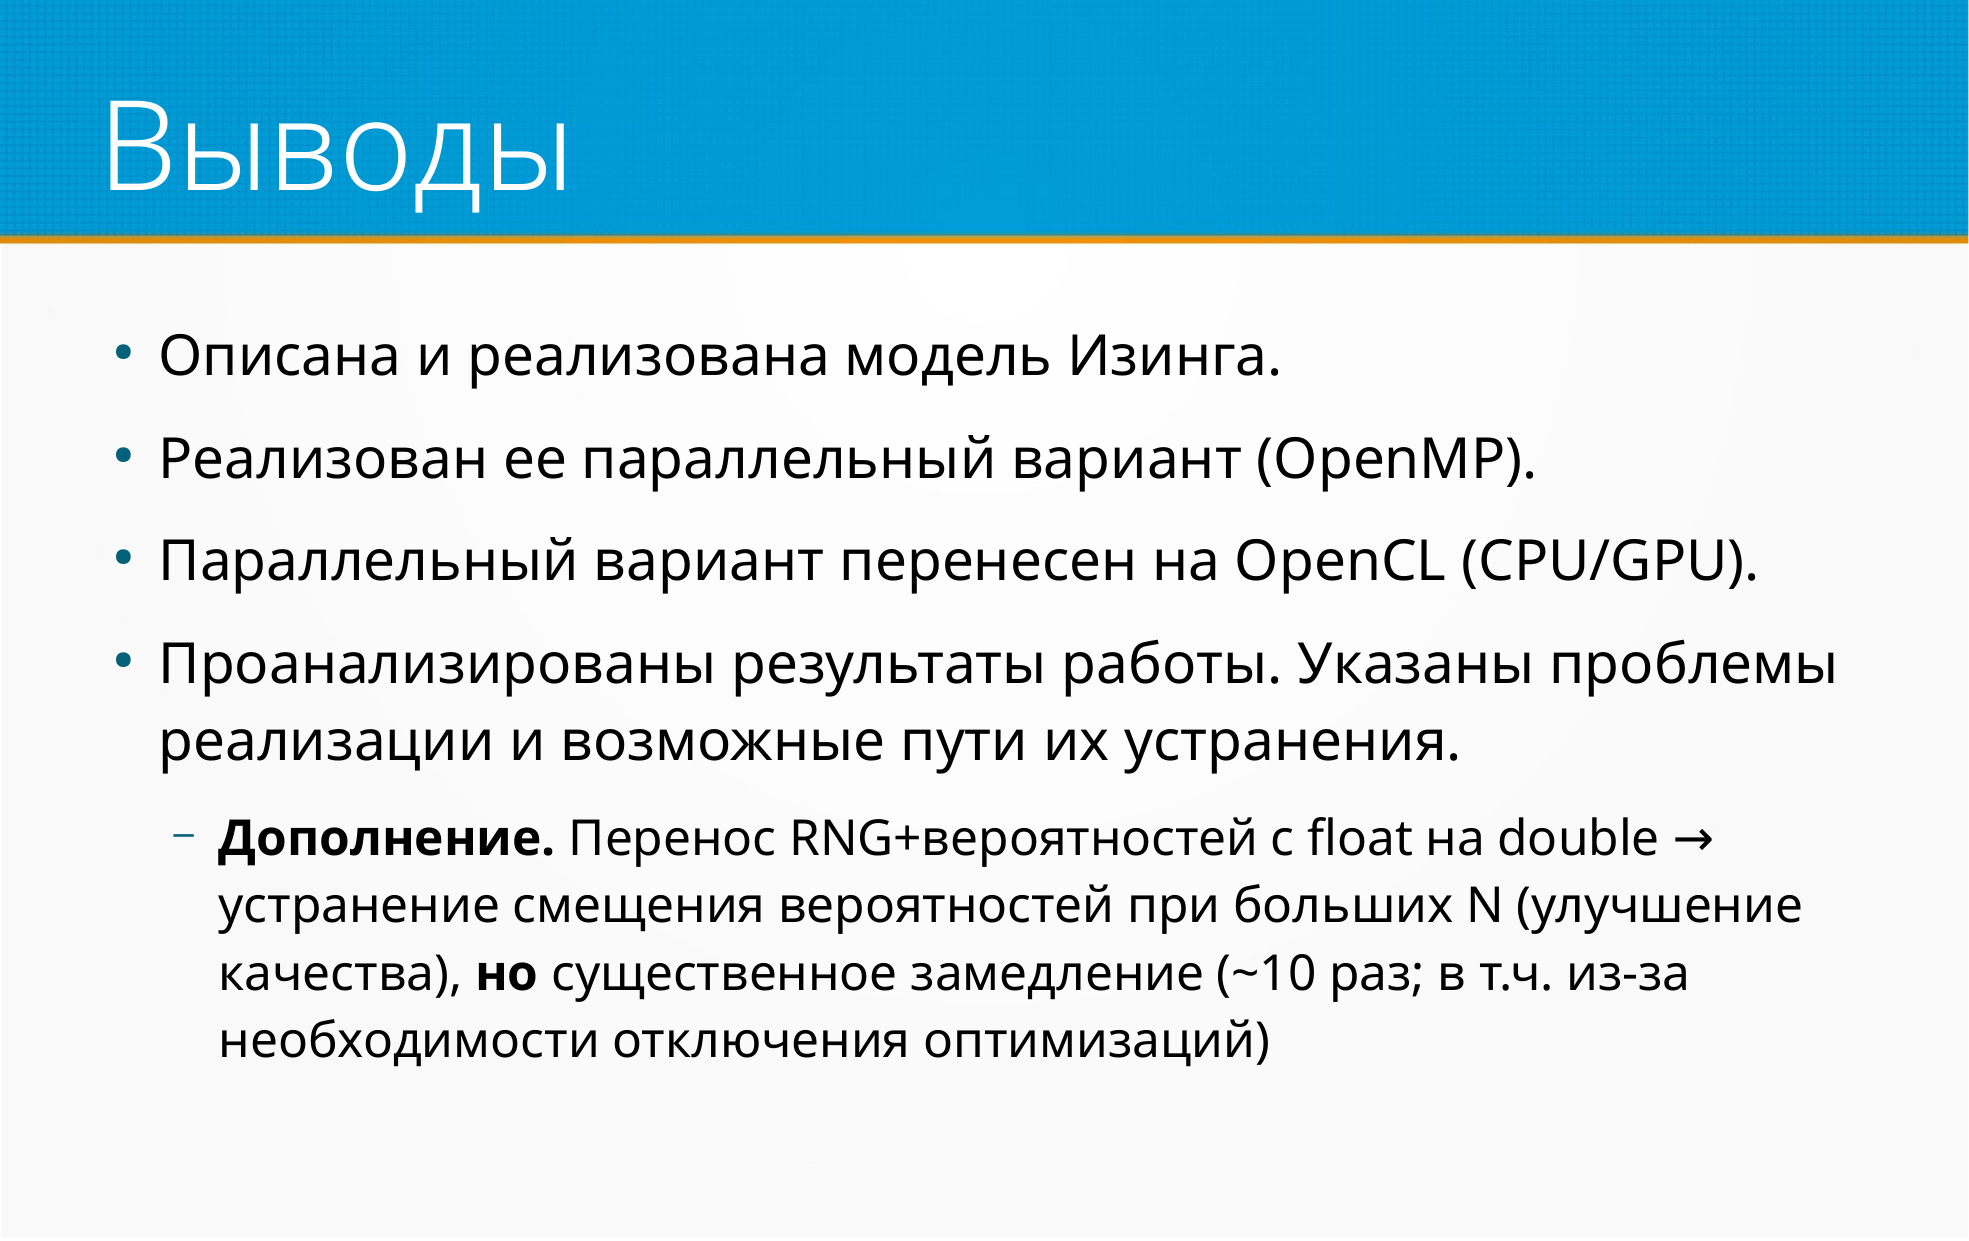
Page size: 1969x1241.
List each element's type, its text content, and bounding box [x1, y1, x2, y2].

list Описана и реализована модель Изинга. Реализован ее параллельный вариант (OpenMP). Параллельный вариант перенесен на OpenCL (CPU/GPU). Проанализированы результаты работы. Указаны проблемы реализации и возможные пути их устранения. Дополнение. Перенос RNG+вероятностей с float на double → устранение смещения вероятностей при больших N (улучшение качества), но существенное замедление (~10 раз; в т.ч. из-за необходимости отключения оптимизаций) [98, 315, 1861, 1081]
title Выводы [98, 19, 1870, 227]
picture [0, 233, 1969, 1241]
